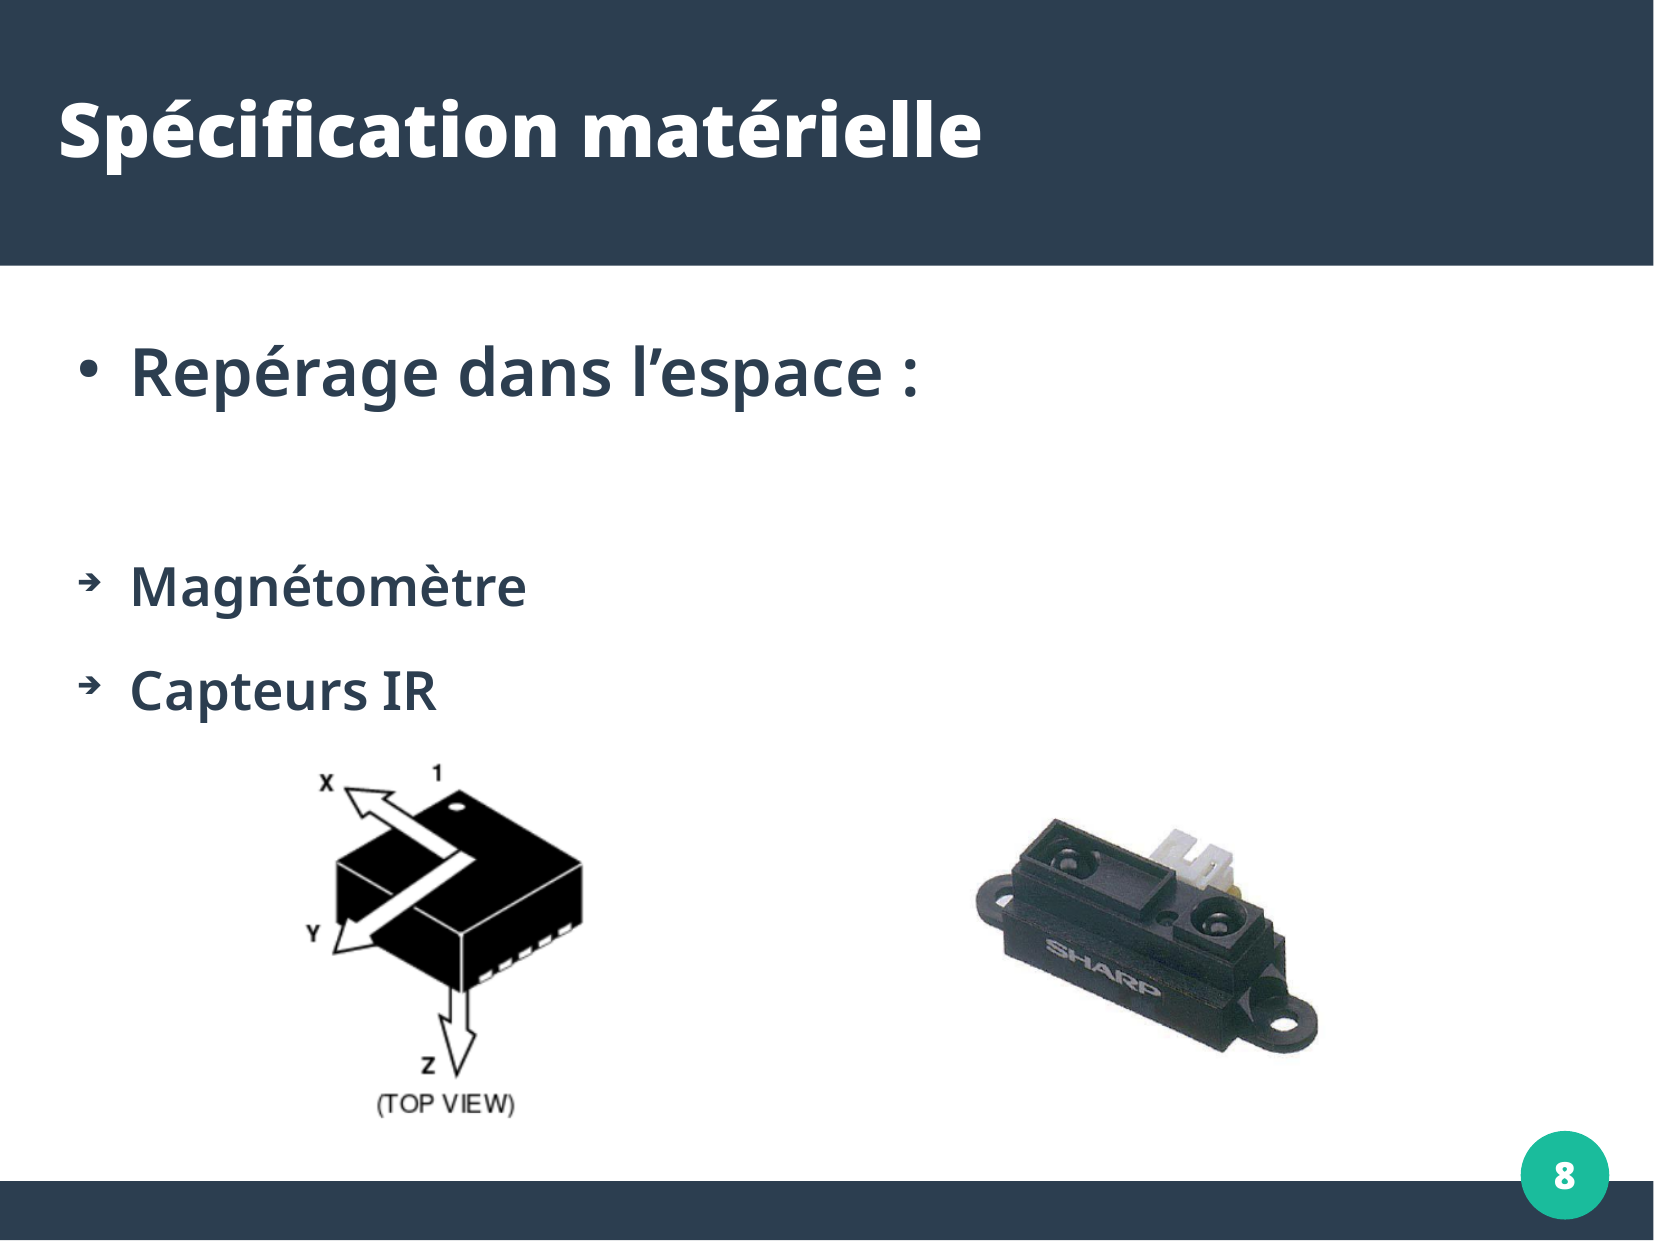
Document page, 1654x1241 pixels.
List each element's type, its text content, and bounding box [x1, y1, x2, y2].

list Repérage dans l’espace : Magnétomètre Capteurs IR [59, 324, 1595, 1152]
picture [229, 738, 680, 1144]
picture [941, 780, 1359, 1093]
title Spécification matérielle [59, 49, 1595, 207]
